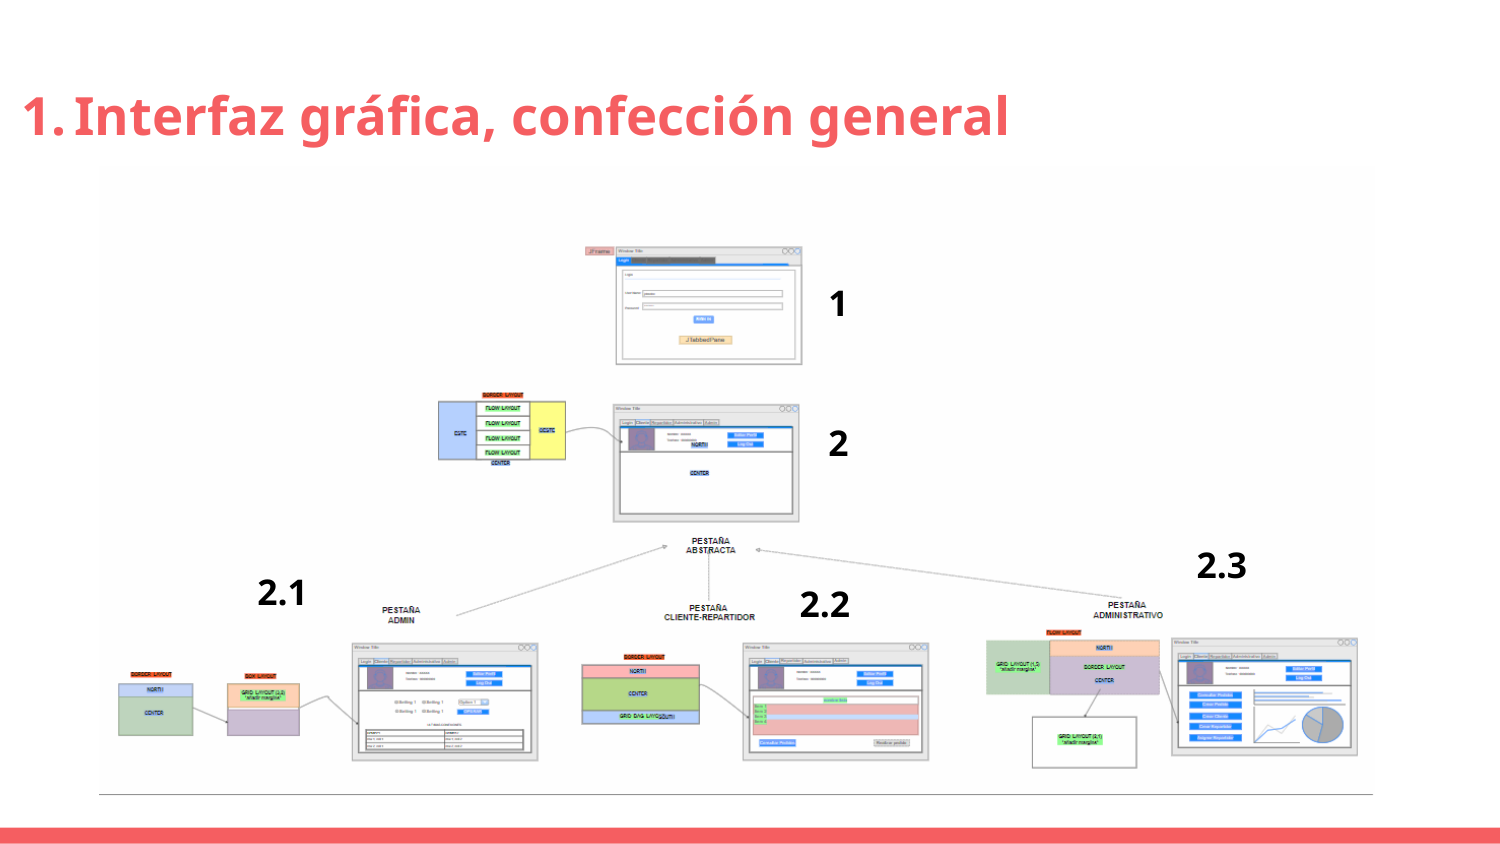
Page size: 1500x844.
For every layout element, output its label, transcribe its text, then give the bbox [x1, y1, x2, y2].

picture [99, 166, 1375, 794]
title Interfaz gráfica, confección general [0, 64, 1398, 167]
text_box 2.3 [1181, 527, 1274, 601]
text_box 2.1 [242, 555, 349, 628]
text_box 2 [813, 405, 862, 479]
text_box 2.2 [784, 566, 891, 640]
text_box 1 [813, 266, 862, 339]
